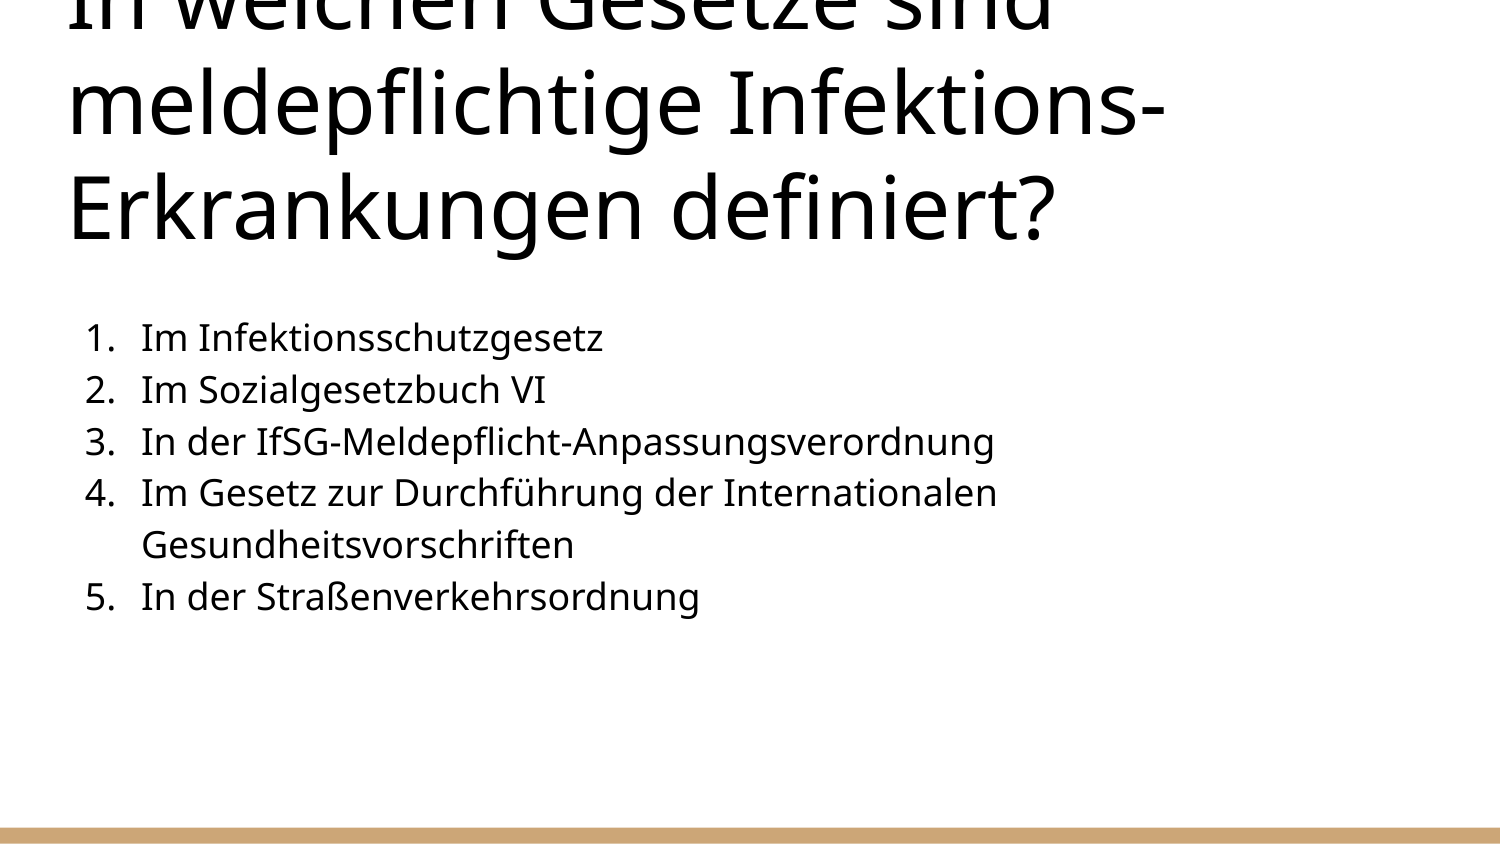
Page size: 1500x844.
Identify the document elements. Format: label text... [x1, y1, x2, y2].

list Im Infektionsschutzgesetz Im Sozialgesetzbuch VI In der IfSG-Meldepflicht-Anpassungsverordnung Im Gesetz zur Durchführung der Internationalen Gesundheitsvorschriften In der Straßenverkehrsordnung [51, 292, 1449, 752]
title In welchen Gesetze sind meldepflichtige Infektions-Erkrankungen definiert? [51, 51, 1449, 272]
